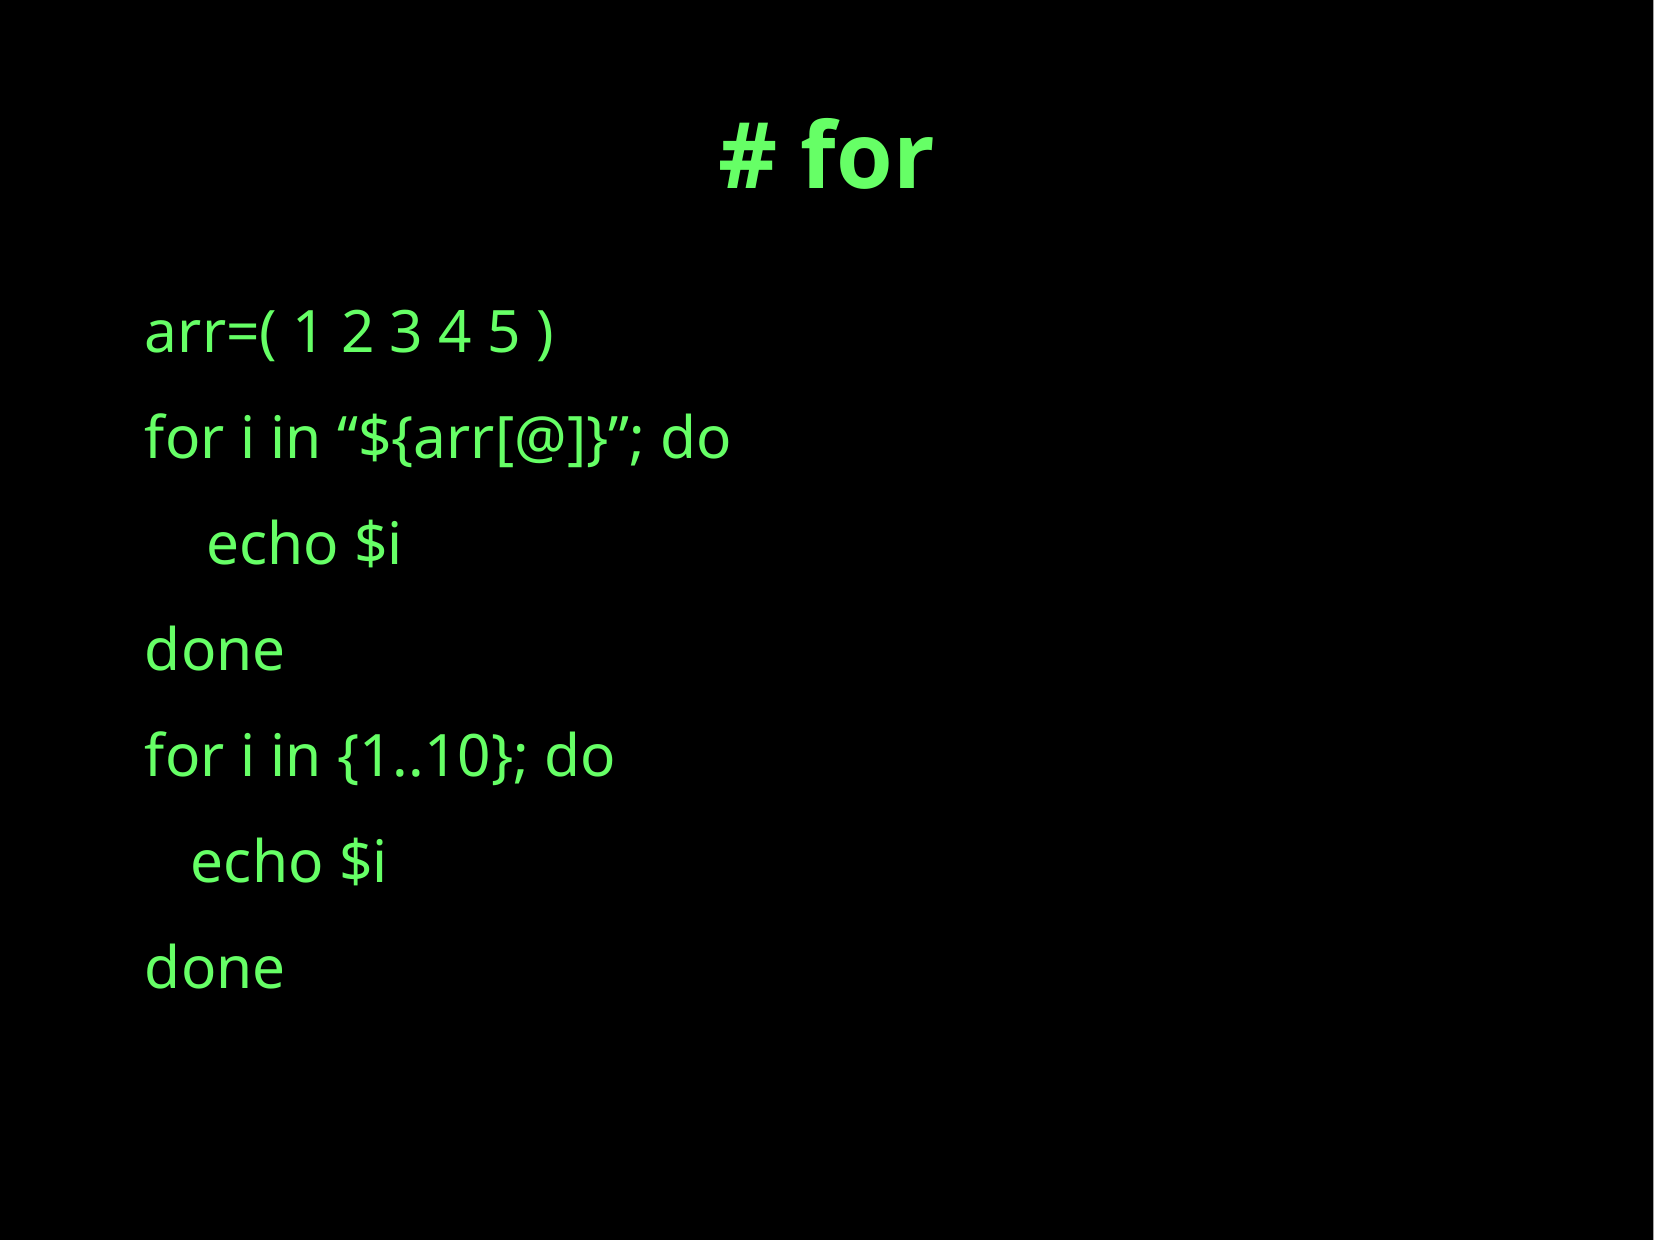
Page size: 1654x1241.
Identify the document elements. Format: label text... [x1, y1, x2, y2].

title # for [82, 49, 1571, 257]
list arr=( 1 2 3 4 5 ) for i in “${arr[@]}”; do echo $i done for i in {1..10}; do echo $i done [82, 290, 1571, 1010]
